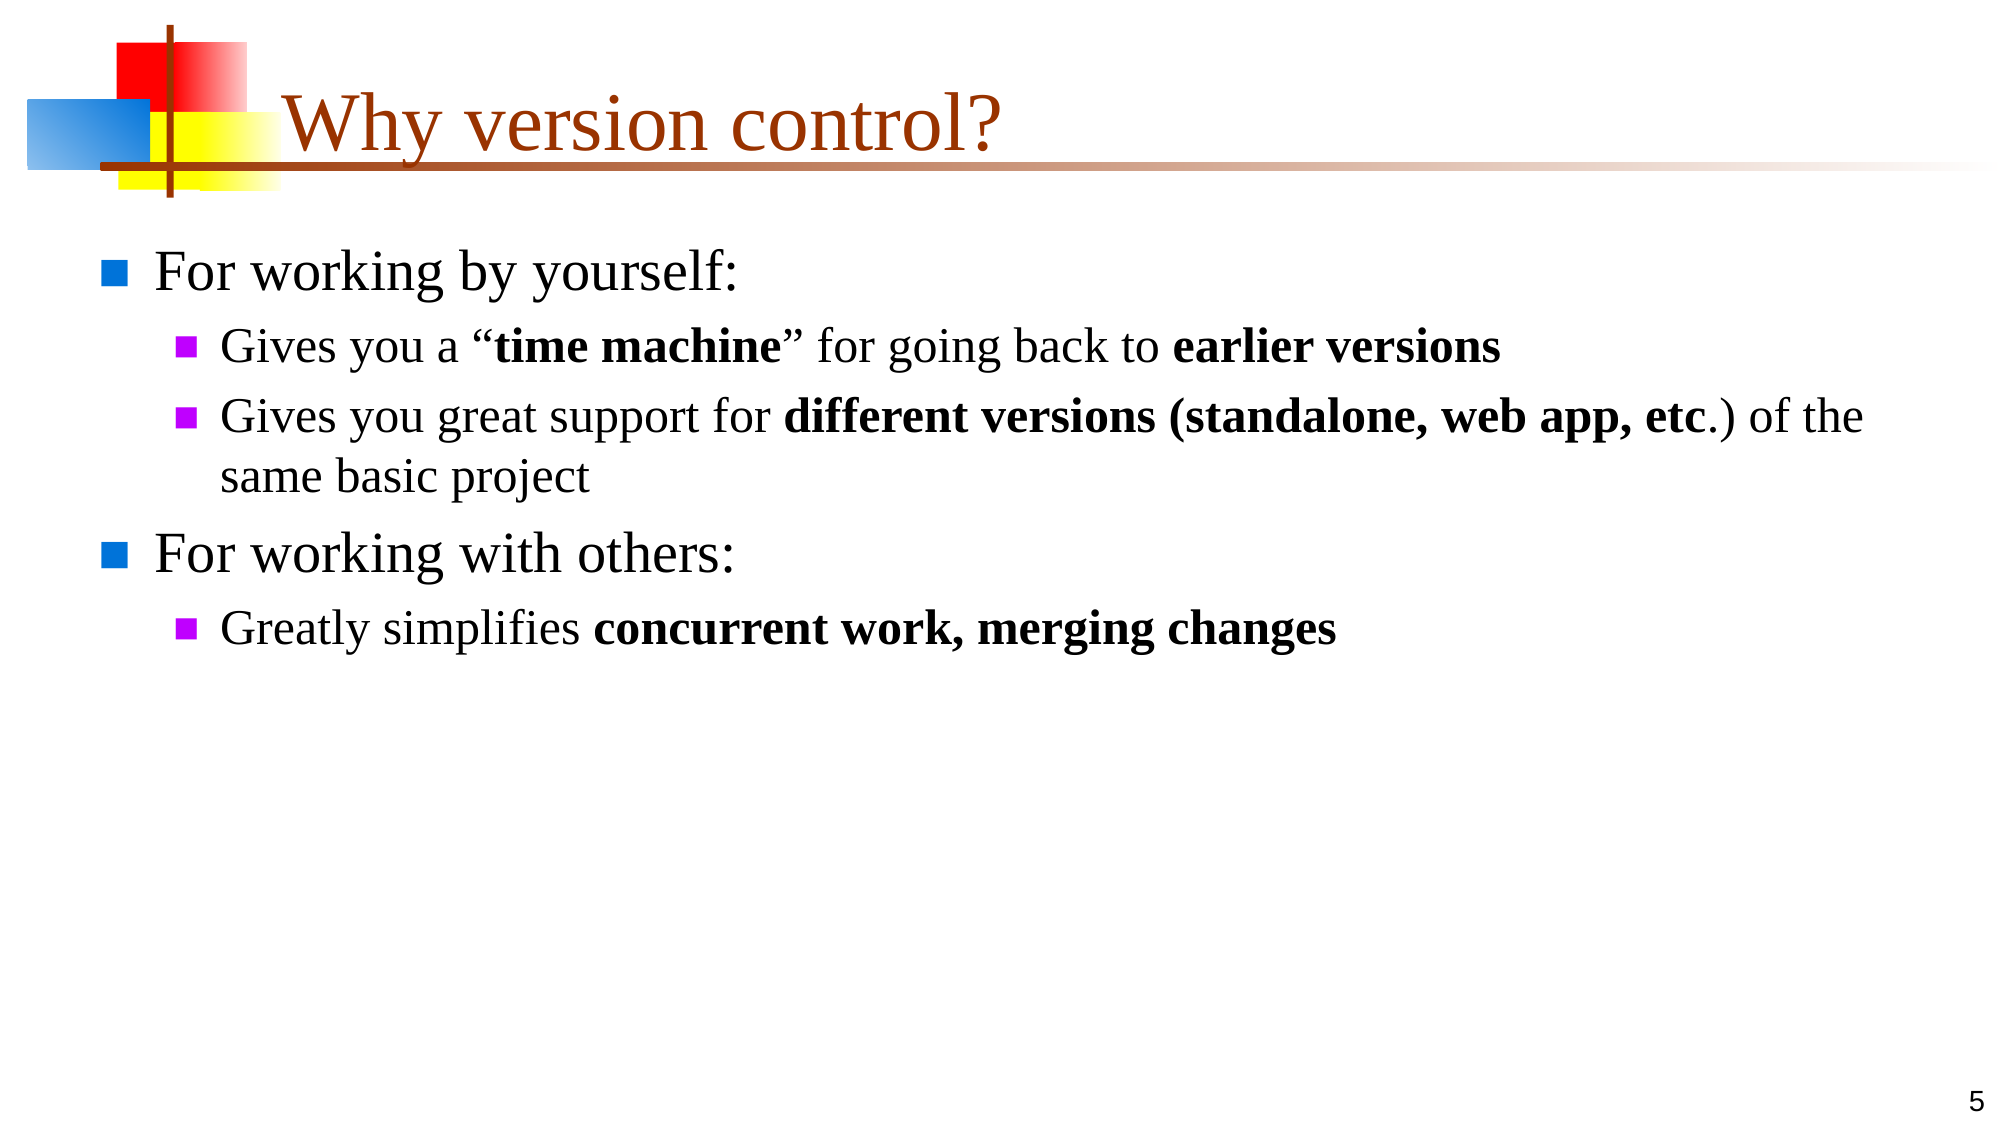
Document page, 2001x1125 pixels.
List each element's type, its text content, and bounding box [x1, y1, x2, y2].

title Why version control? [266, 37, 1972, 175]
text_box <number> [1583, 1049, 2000, 1125]
list For working by yourself: Gives you a “time machine” for going back to earlier versions Gives you great support for different versions (standalone, web app, etc.) of the same basic project For working with others: Greatly simplifies concurrent work, merging changes [83, 224, 1959, 1006]
